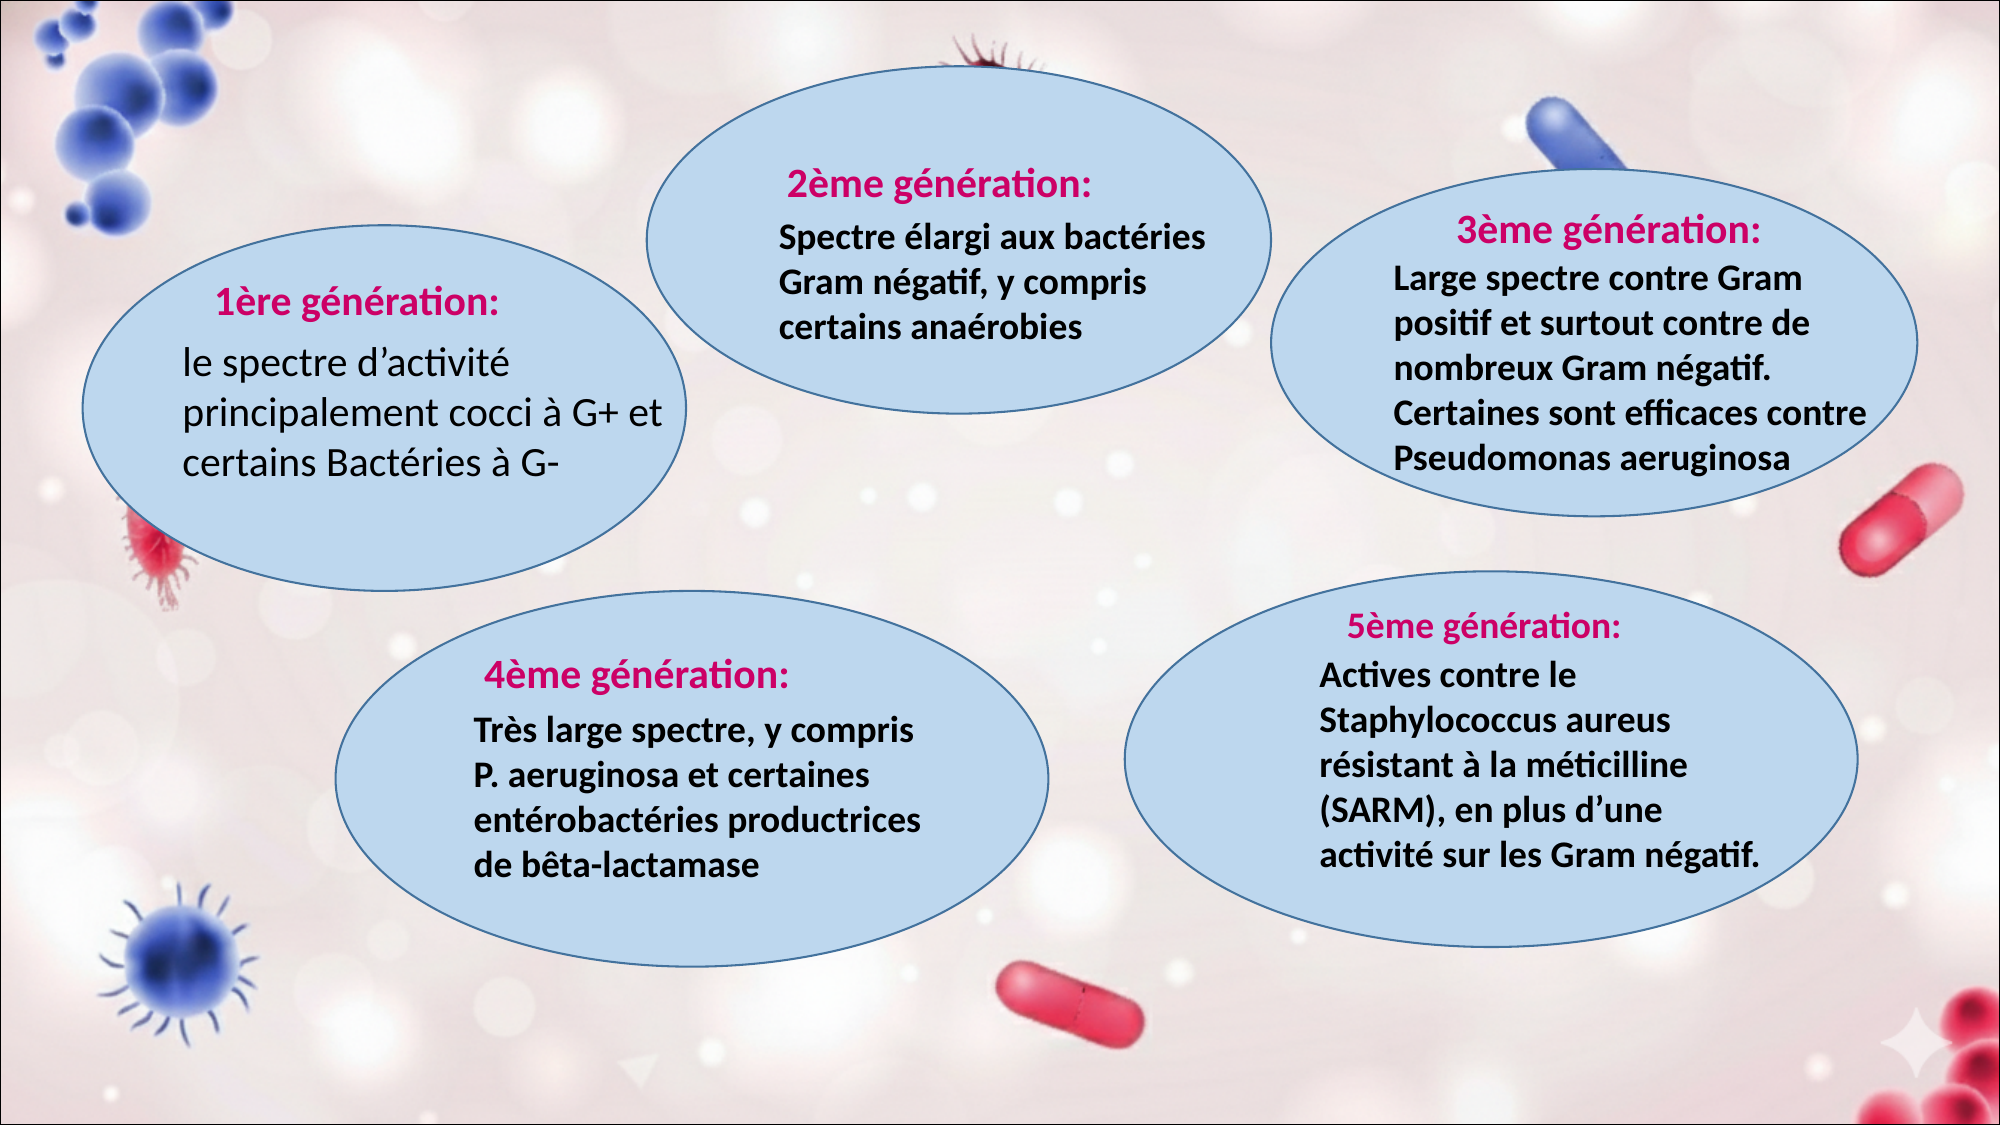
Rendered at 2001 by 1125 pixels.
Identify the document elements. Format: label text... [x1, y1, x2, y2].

text_box [1906, 297, 1918, 389]
text_box Actives contre le Staphylococcus aureus résistant à la méticilline (SARM), en plus d’une activité sur les Gram négatif. [1304, 642, 1793, 883]
text_box 5ème génération: [1332, 593, 1659, 642]
text_box [1793, 652, 1858, 866]
text_box [1124, 571, 1778, 948]
text_box [1271, 168, 1762, 472]
text_box 1ère génération: [199, 266, 530, 326]
text_box [335, 590, 1049, 967]
text_box [646, 66, 1272, 414]
text_box [82, 225, 654, 591]
text_box le spectre d’activité principalement cocci à G+ et certains Bactéries à G- [167, 326, 714, 492]
text_box 3ème génération: [1441, 194, 1828, 245]
text_box [1411, 486, 1777, 517]
text_box Très large spectre, y compris P. aeruginosa et certaines entérobactéries productrices de bêta-lactamase [458, 697, 949, 893]
text_box [1828, 222, 1862, 245]
picture [0, 0, 2000, 1125]
text_box 2ème génération: [772, 147, 1125, 204]
text_box 4ème génération: [469, 638, 825, 697]
text_box Large spectre contre Gram positif et surtout contre de nombreux Gram négatif. Certaines sont efficaces contre Pseudomonas aeruginosa [1378, 245, 1906, 486]
text_box Spectre élargi aux bactéries Gram négatif, y compris certains anaérobies [763, 204, 1232, 355]
